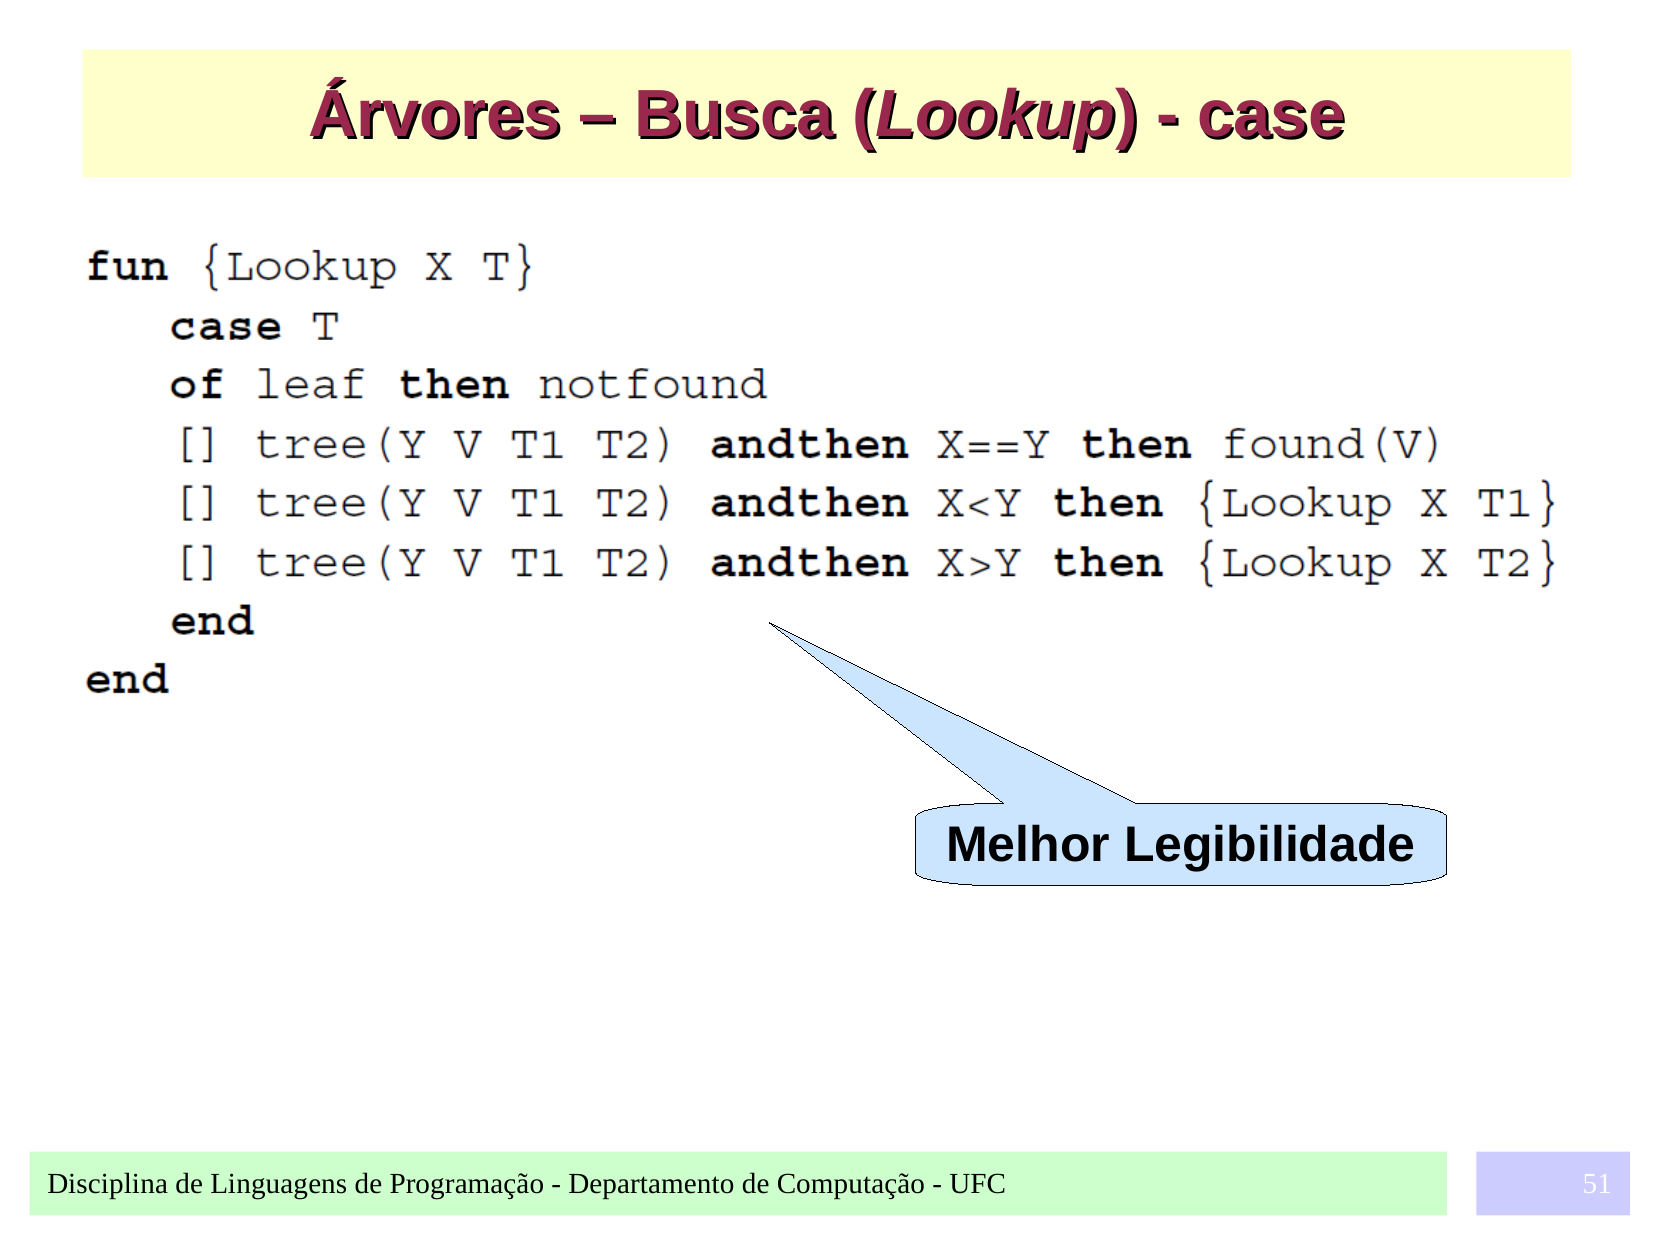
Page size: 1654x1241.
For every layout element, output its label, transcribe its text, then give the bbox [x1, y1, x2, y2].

text_box Melhor Legibilidade [769, 622, 1447, 886]
title Árvores – Busca (Lookup) - case [82, 49, 1571, 178]
picture [81, 236, 1565, 696]
